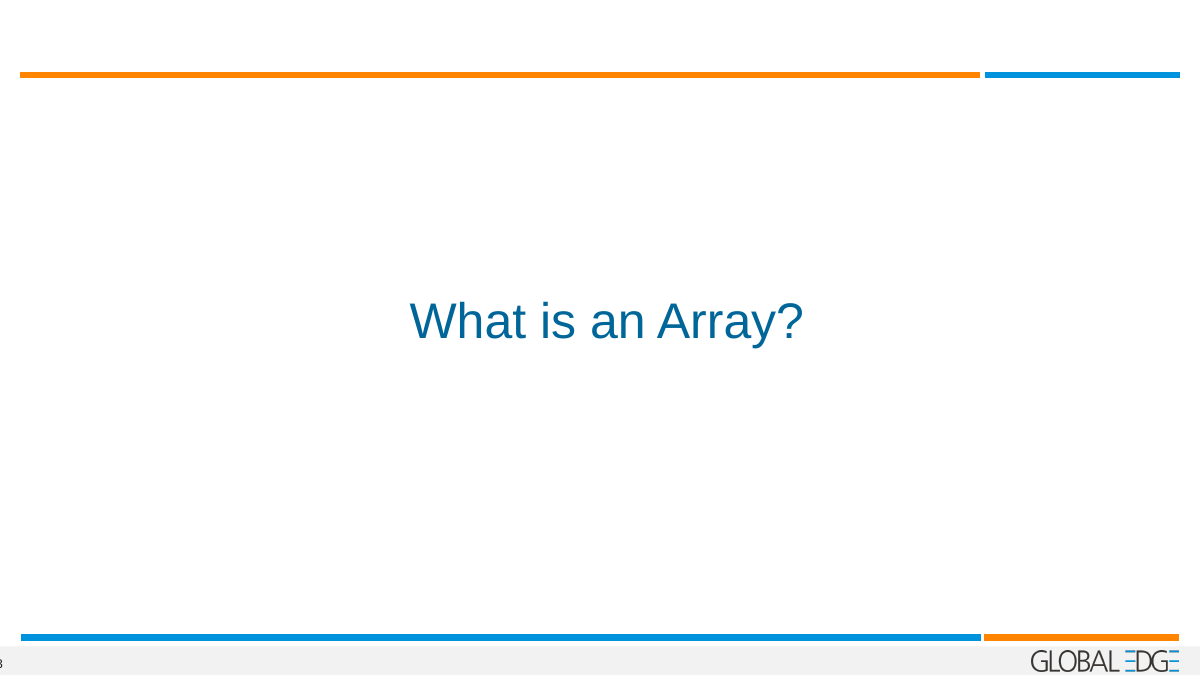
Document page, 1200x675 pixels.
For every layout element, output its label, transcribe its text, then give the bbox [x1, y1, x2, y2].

text_box What is an Array? [310, 285, 890, 357]
picture [1031, 650, 1179, 672]
